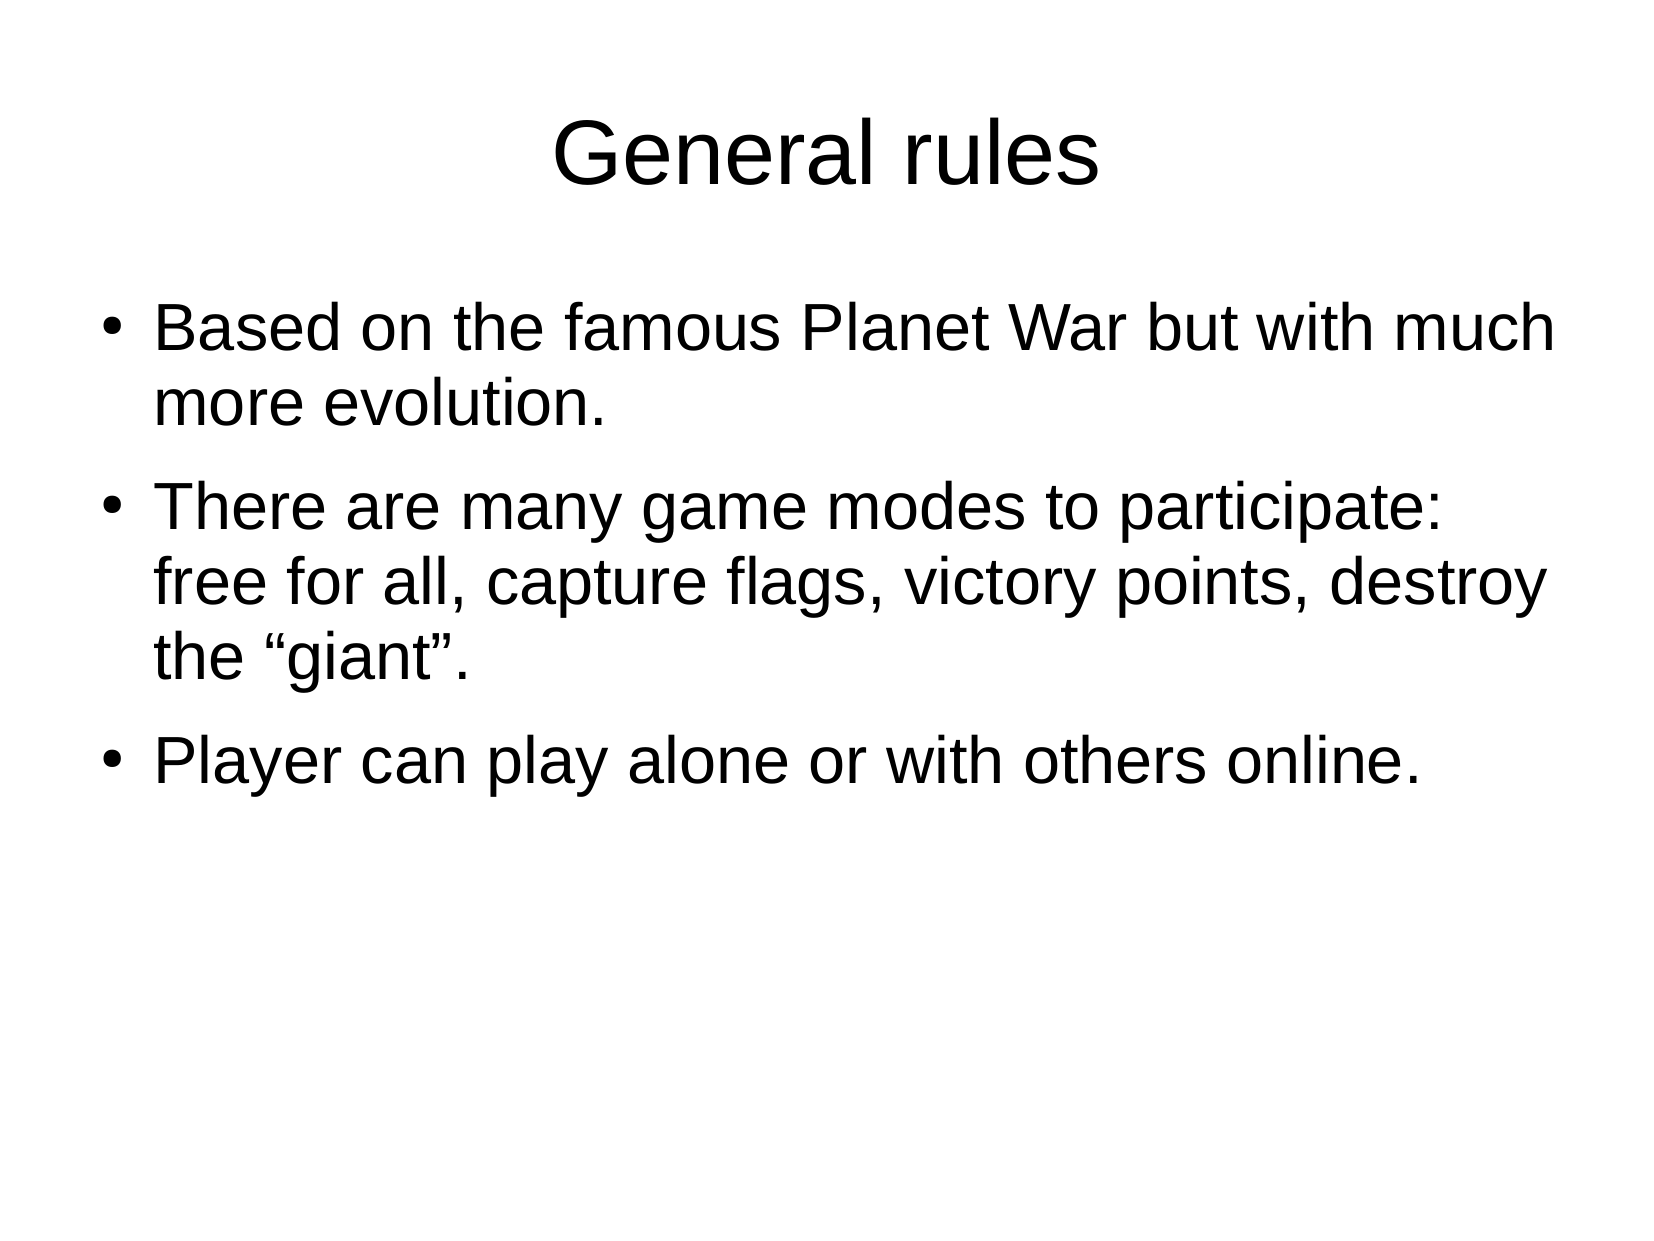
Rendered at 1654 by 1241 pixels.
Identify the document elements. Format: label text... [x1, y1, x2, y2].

list Based on the famous Planet War but with much more evolution. There are many game modes to participate: free for all, capture flags, victory points, destroy the “giant”. Player can play alone or with others online. [82, 290, 1571, 1010]
title General rules [82, 49, 1571, 257]
